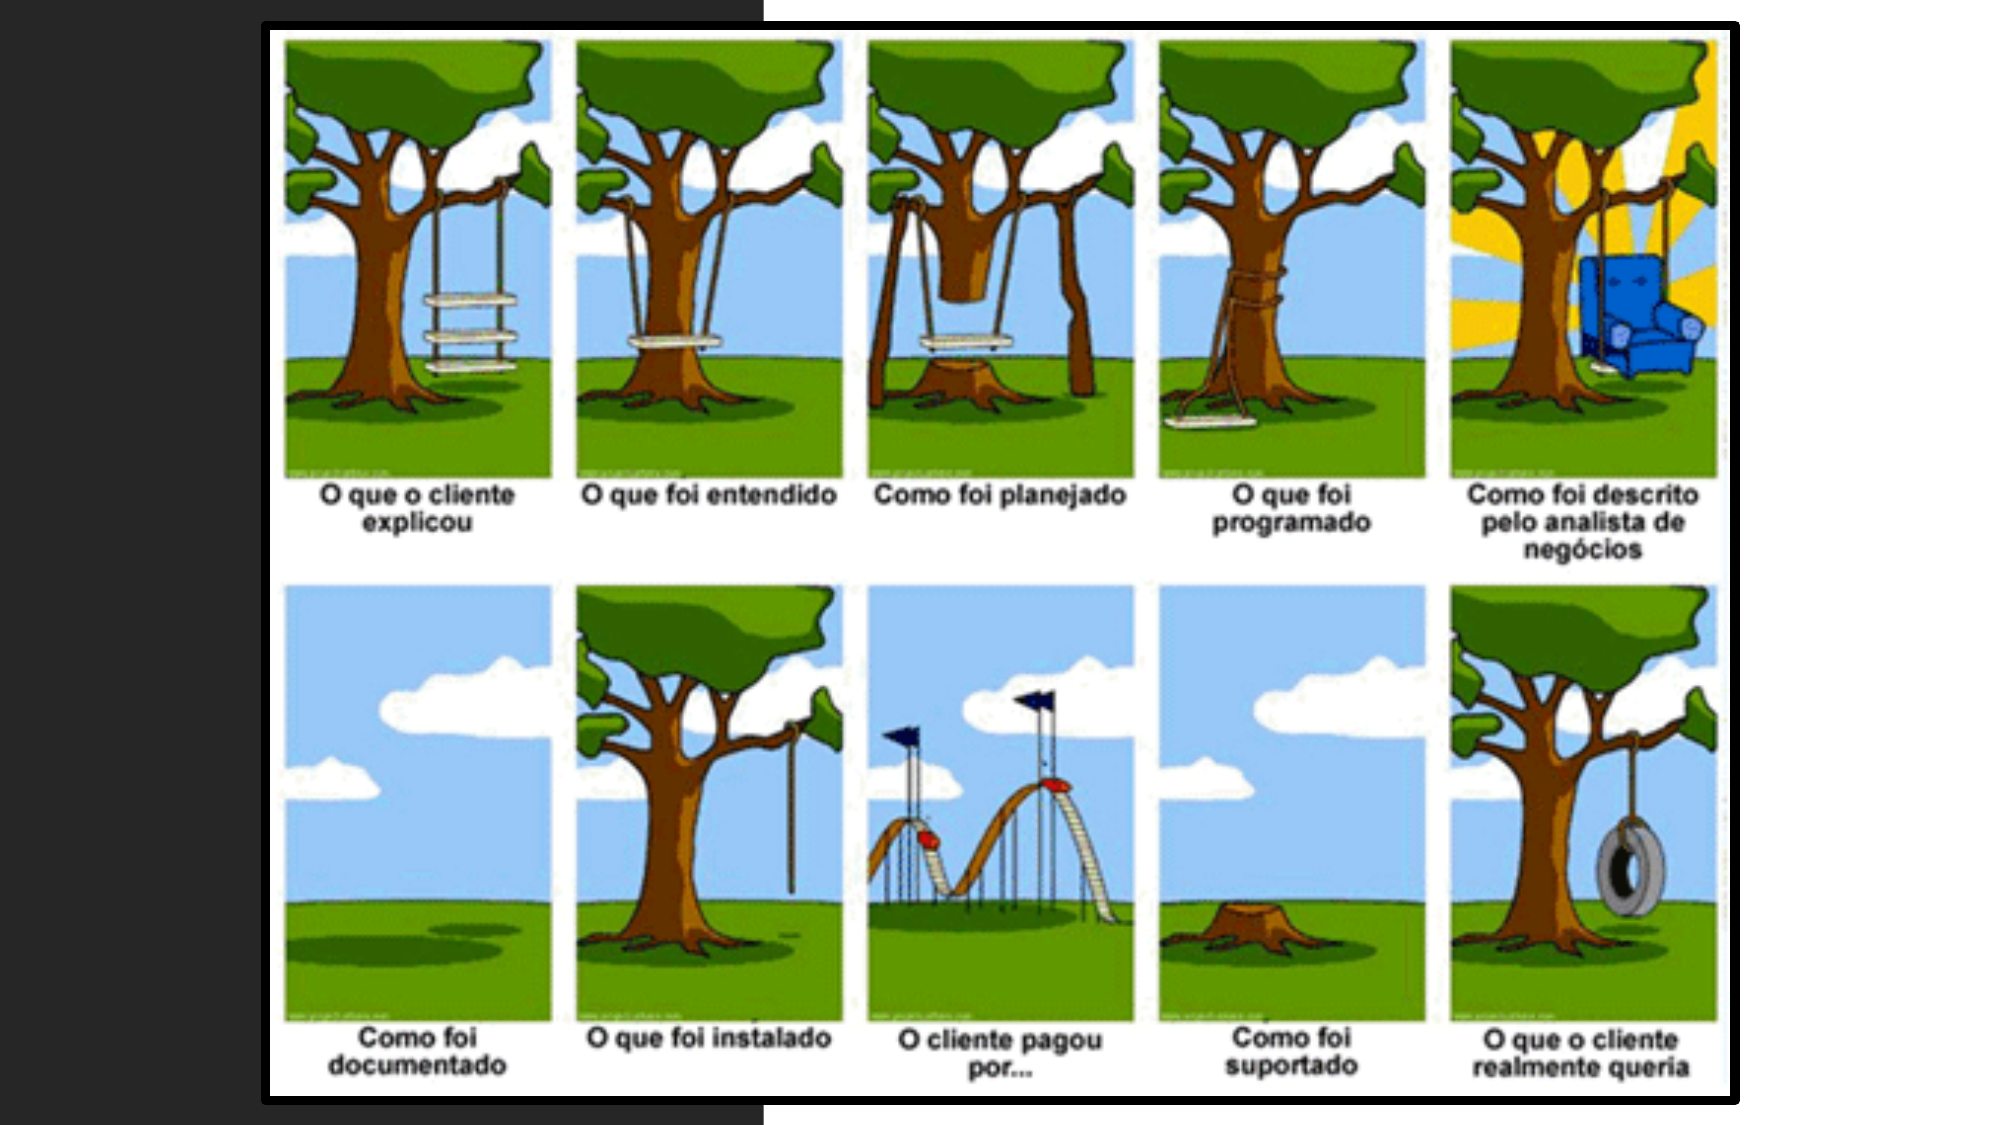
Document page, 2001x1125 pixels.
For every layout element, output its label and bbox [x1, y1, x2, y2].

slide_number [105, 1057, 683, 1118]
picture [270, 29, 1731, 1096]
